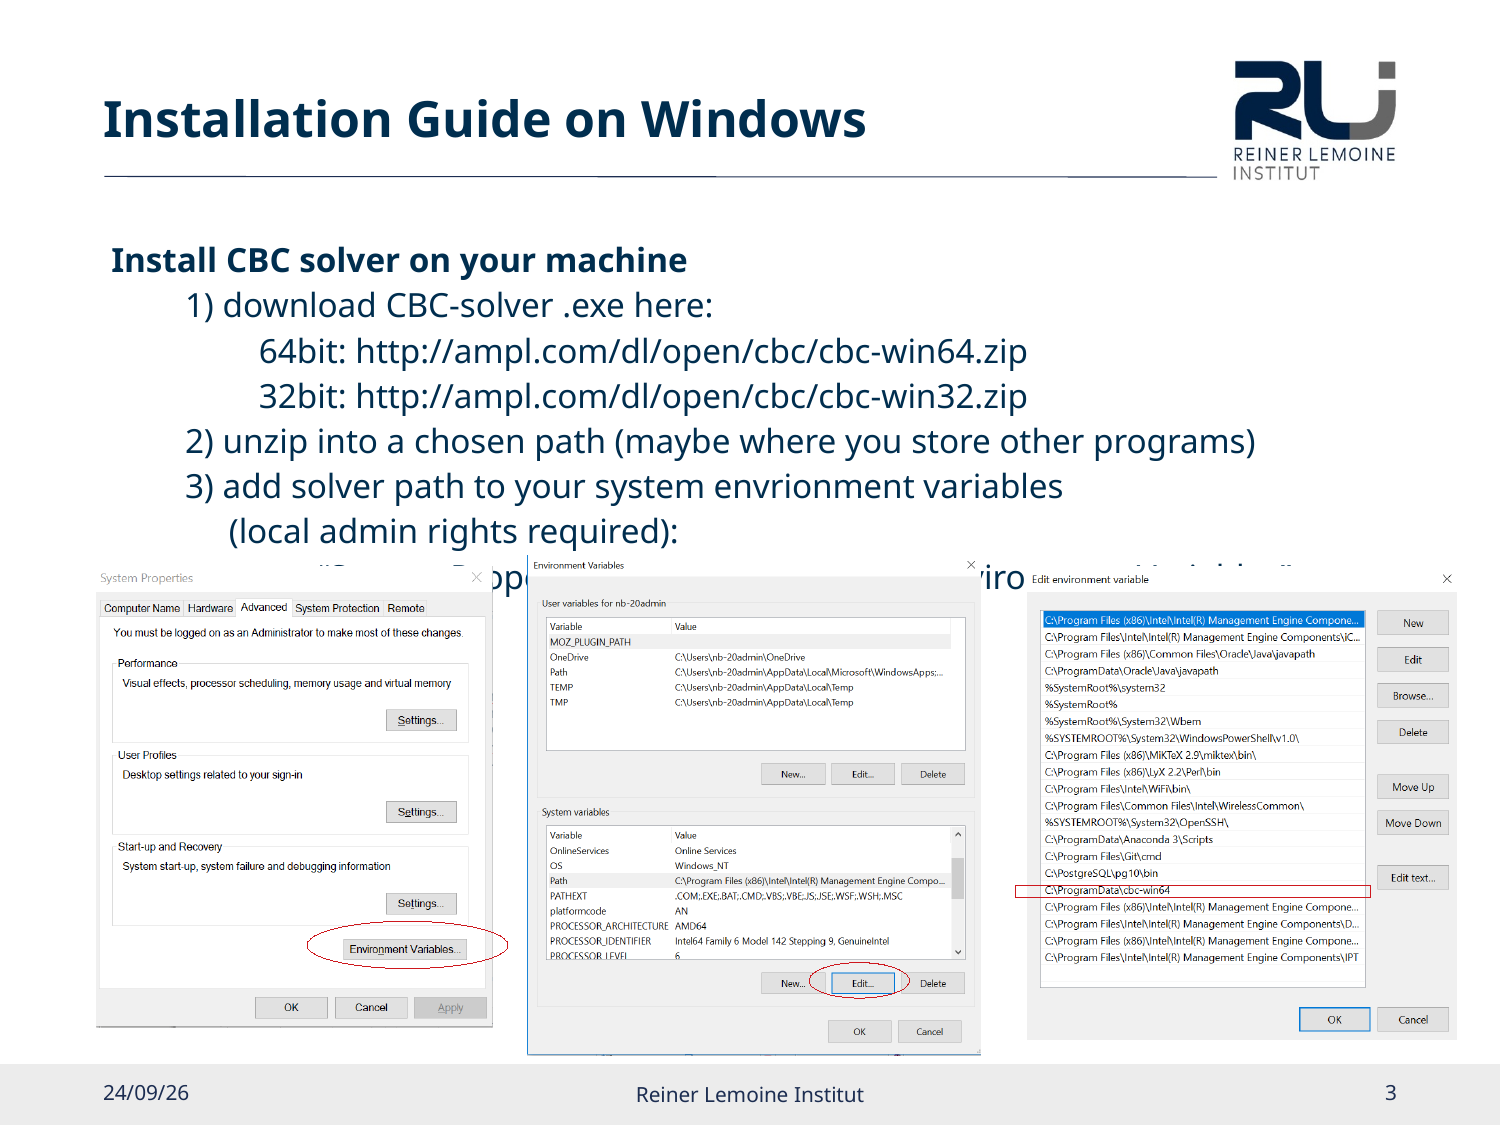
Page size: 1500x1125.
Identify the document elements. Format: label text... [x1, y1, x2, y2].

picture [1233, 177, 1397, 181]
text_box [307, 921, 508, 969]
footer Reiner Lemoine Institut [496, 1064, 1004, 1124]
text_box Install CBC solver on your machine 1) download CBC-solver .exe here: 64bit: http://ampl.com/dl/open/cbc/cbc-win64.zip 32bit: http://ampl.com/dl/open/cbc/cbc-win32.zip 2) unzip into a chosen path (maybe where you store other programs) 3) add solver path to your system envrionment variables (local admin rights required): open “System Propoerties” -->”Advanced”--> “Environment Variables” [96, 184, 1447, 1004]
slide_number 16/04/19 [103, 1064, 441, 1124]
slide_number <number> [1059, 1064, 1397, 1124]
text_box [1015, 885, 1371, 898]
picture [527, 555, 981, 1056]
text_box [809, 962, 910, 999]
picture [1027, 566, 1457, 1040]
text_box Installation Guide on Windows [103, 57, 1397, 177]
picture [96, 566, 493, 1028]
